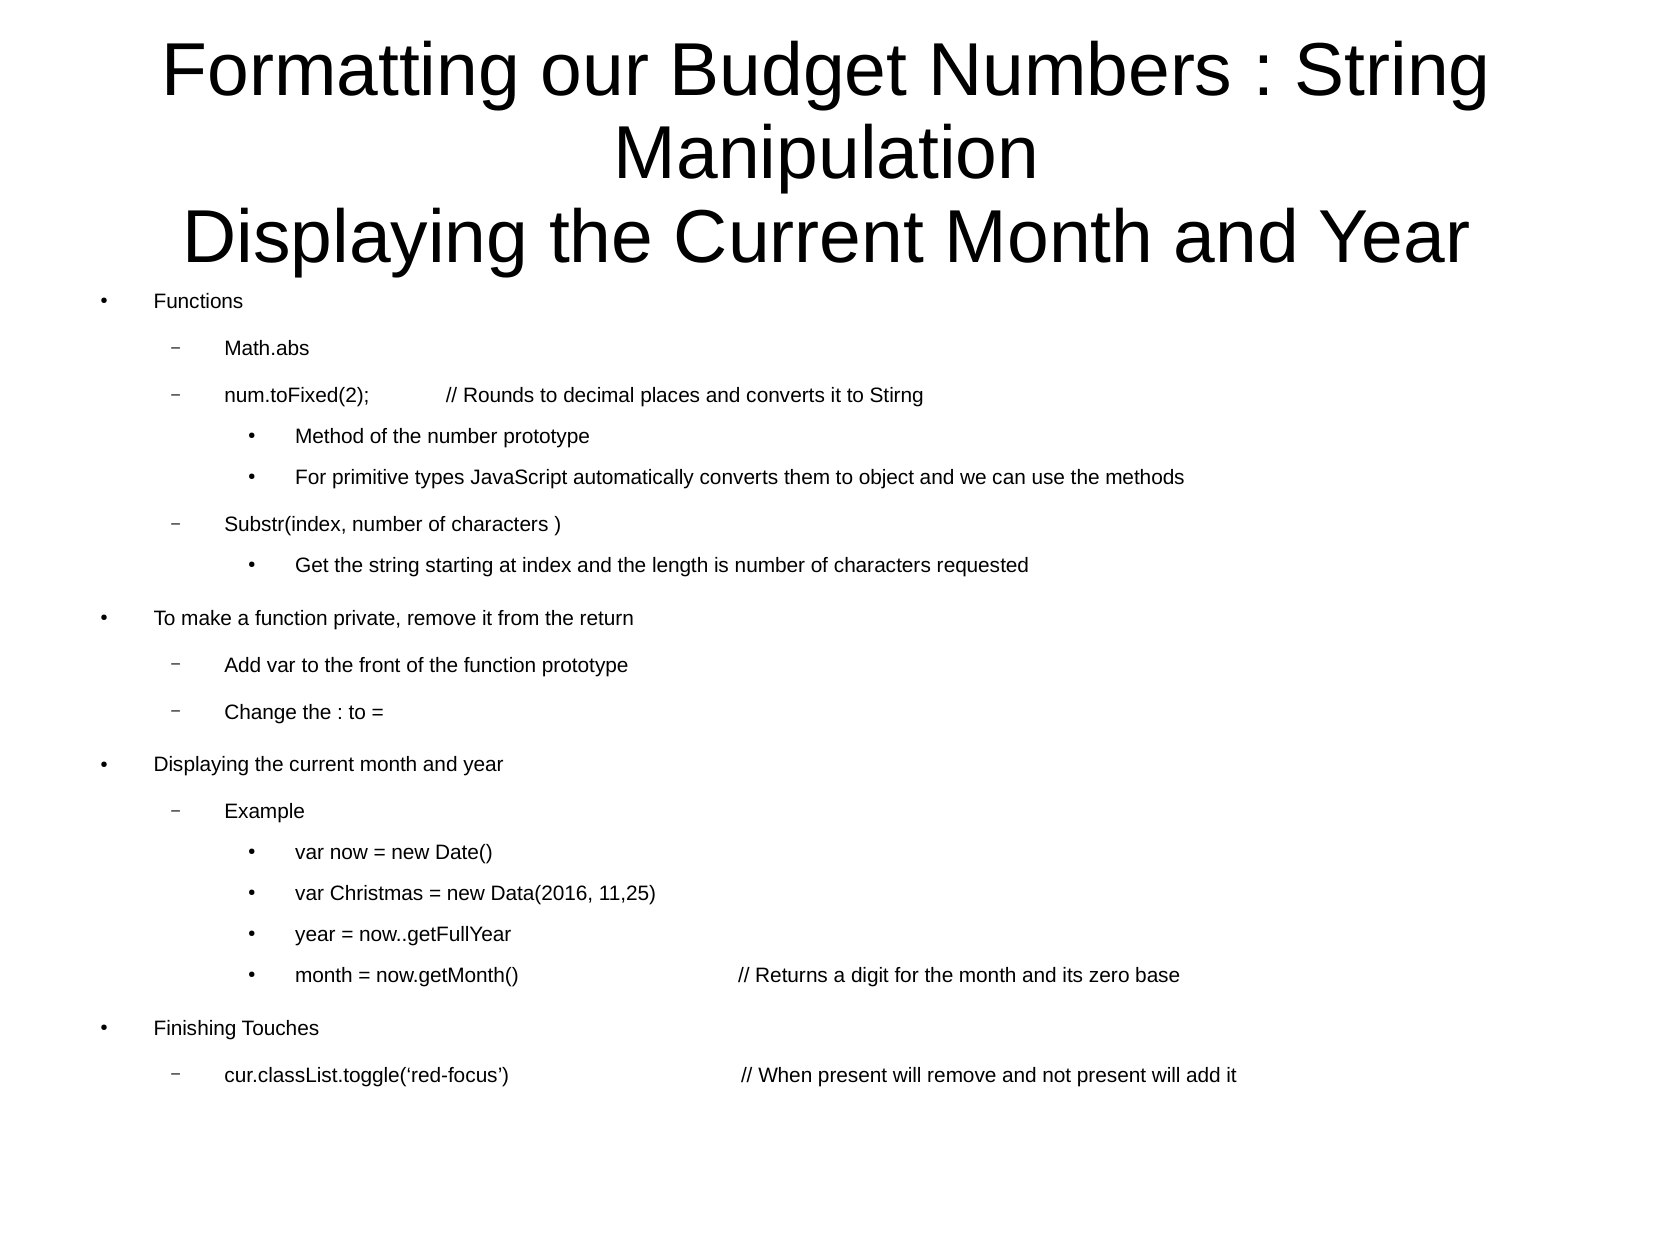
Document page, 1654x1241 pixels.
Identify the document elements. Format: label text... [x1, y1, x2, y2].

list Functions Math.abs num.toFixed(2); // Rounds to decimal places and converts it to Stirng Method of the number prototype For primitive types JavaScript automatically converts them to object and we can use the methods Substr(index, number of characters ) Get the string starting at index and the length is number of characters requested To make a function private, remove it from the return Add var to the front of the function prototype Change the : to = Displaying the current month and year Example var now = new Date() var Christmas = new Data(2016, 11,25) year = now..getFullYear month = now.getMonth() // Returns a digit for the month and its zero base Finishing Touches cur.classList.toggle(‘red-focus’) // When present will remove and not present will add it [82, 290, 1583, 1193]
title Formatting our Budget Numbers : String Manipulation Displaying the Current Month and Year [82, 26, 1571, 279]
